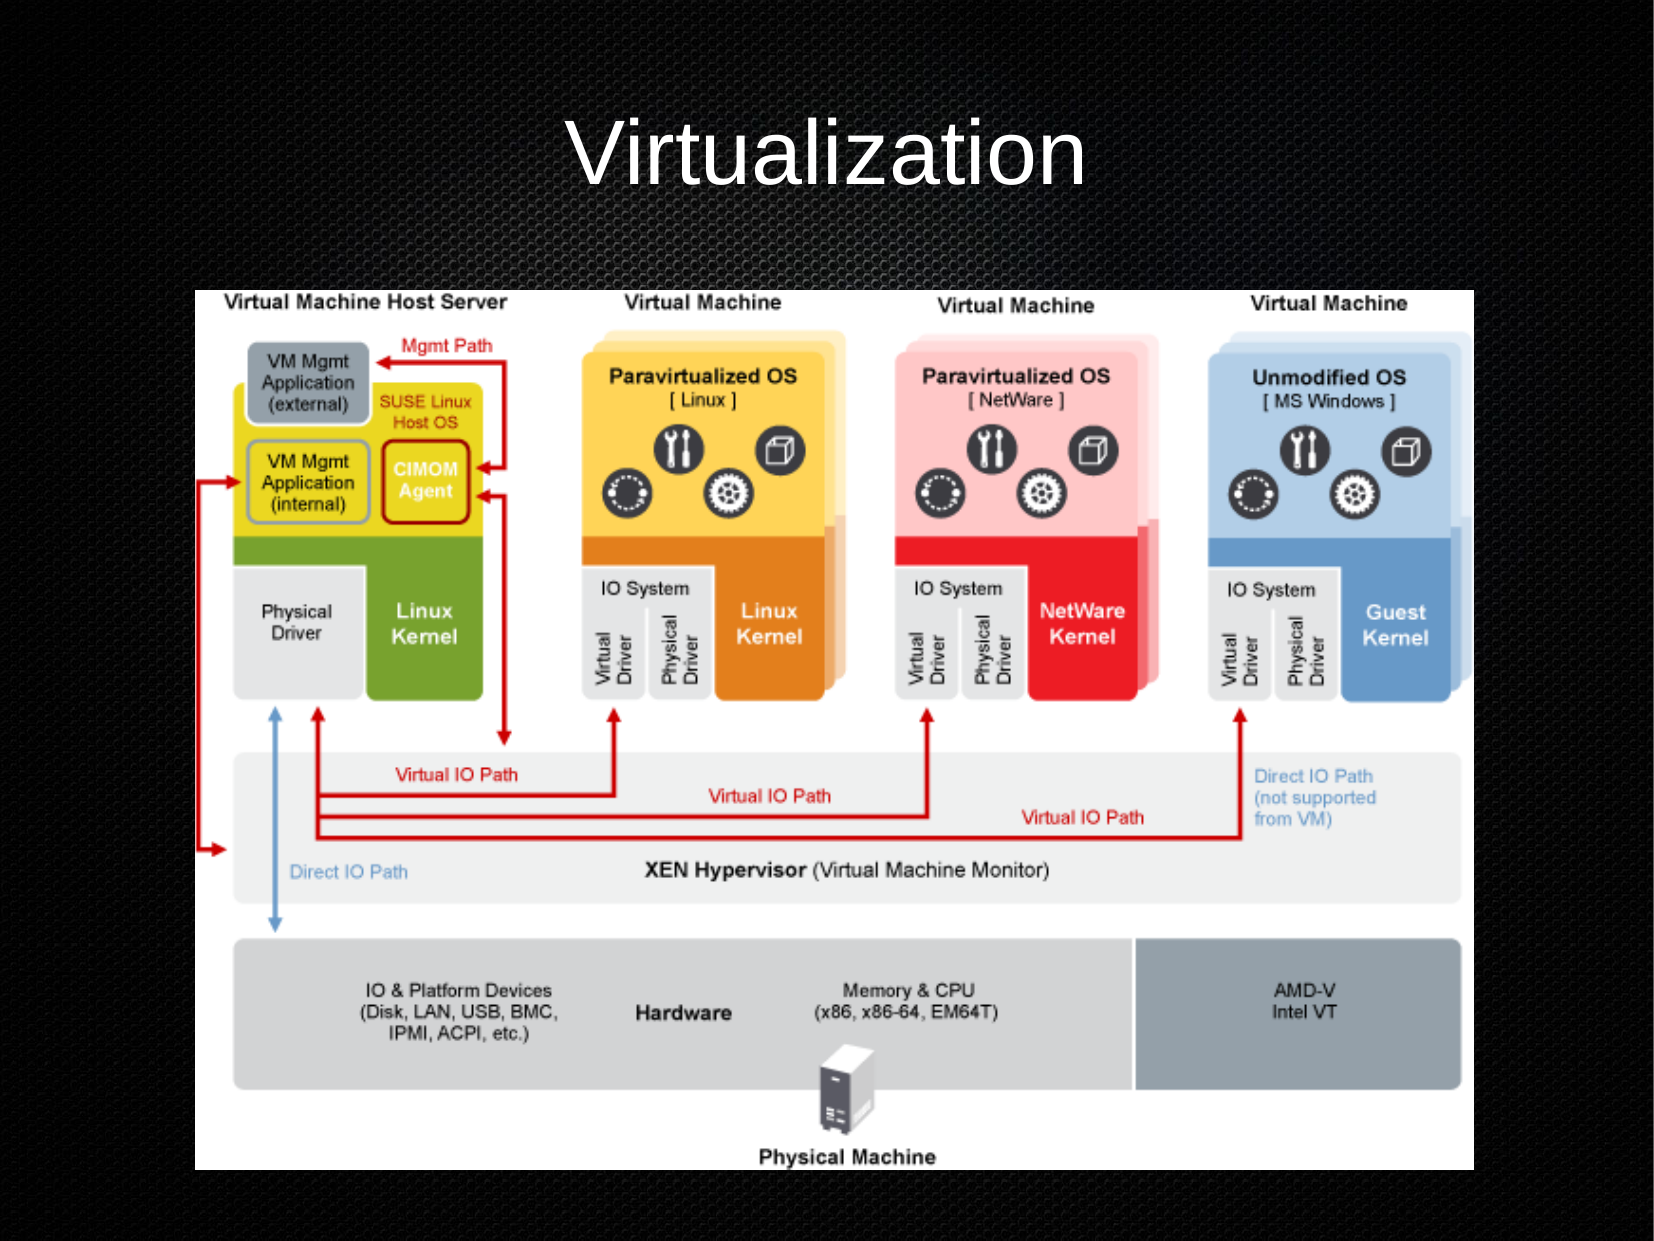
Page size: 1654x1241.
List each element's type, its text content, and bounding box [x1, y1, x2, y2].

title Virtualization [82, 49, 1571, 257]
picture [0, 0, 1654, 1241]
